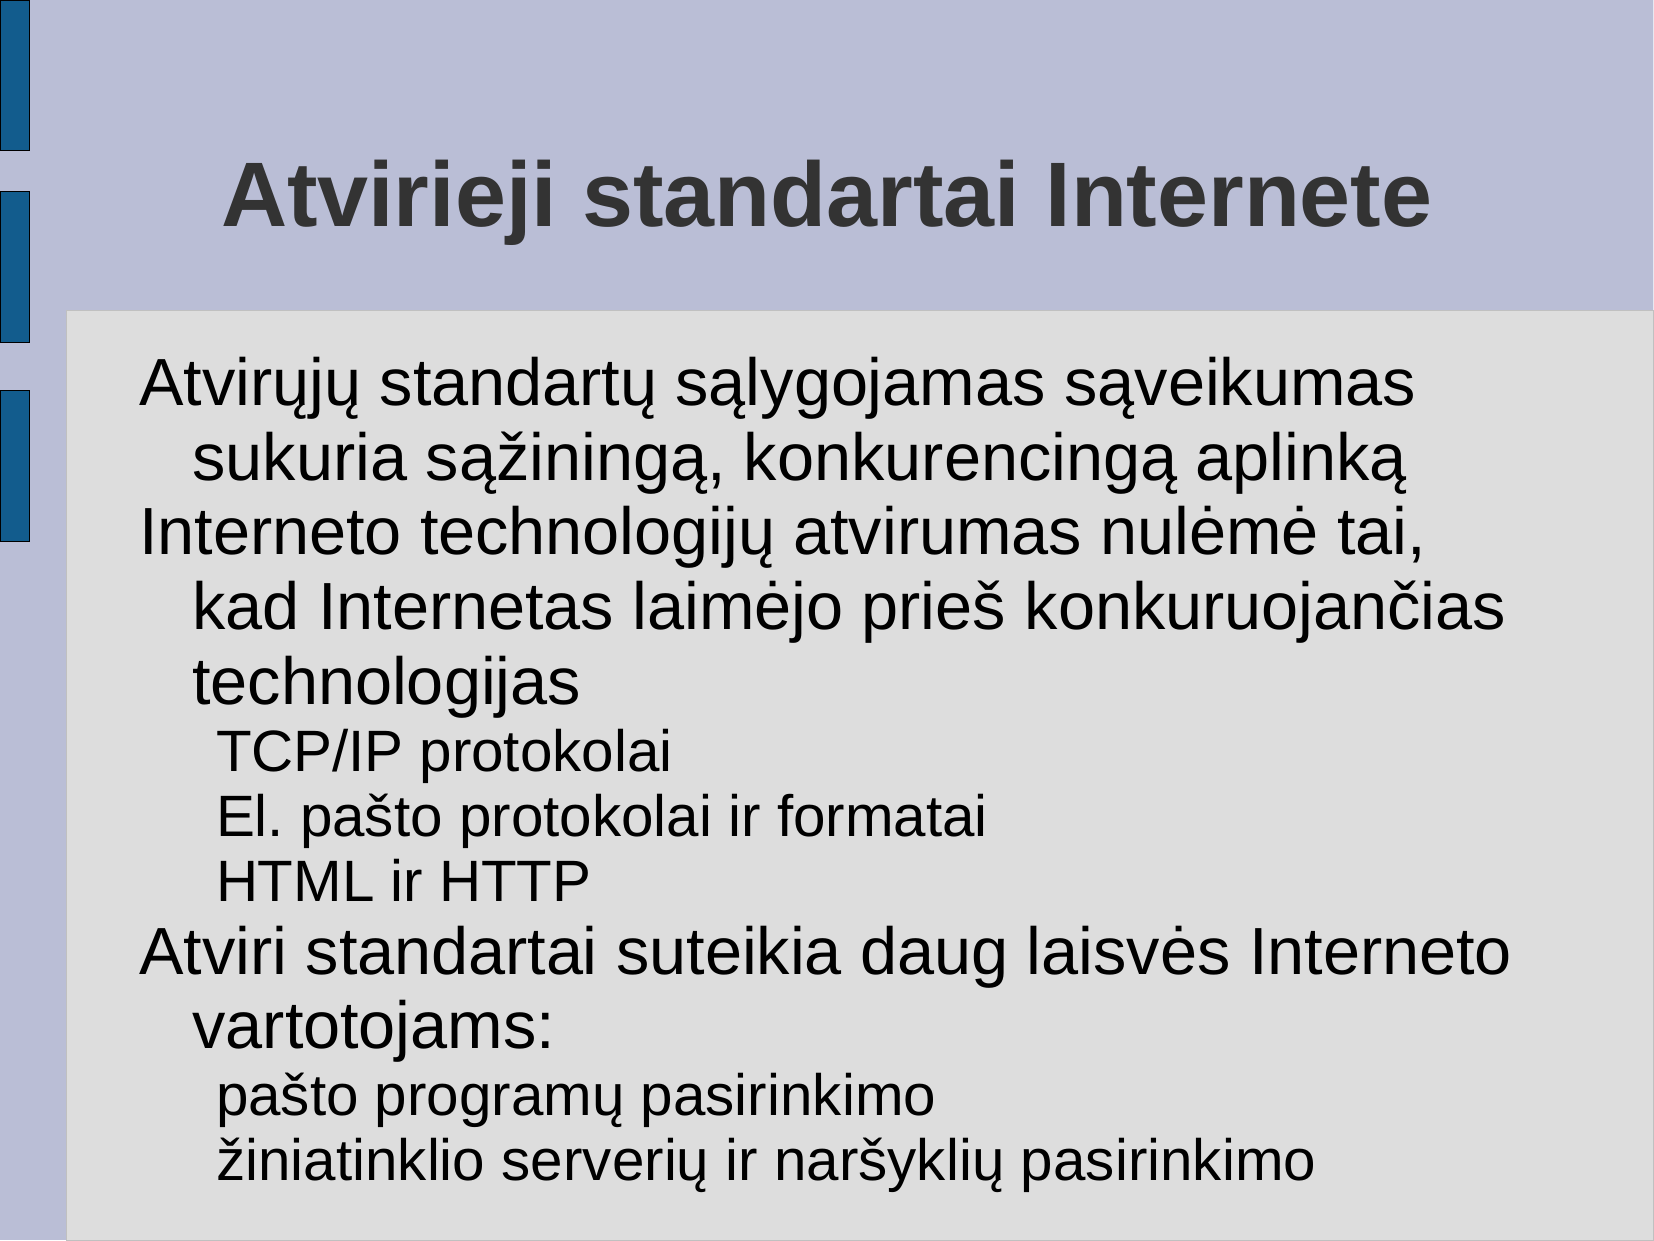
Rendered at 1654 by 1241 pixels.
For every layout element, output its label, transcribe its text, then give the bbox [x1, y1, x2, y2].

list Atvirųjų standartų sąlygojamas sąveikumas sukuria sąžiningą, konkurencingą aplinką Interneto technologijų atvirumas nulėmė tai, kad Internetas laimėjo prieš konkuruojančias technologijas TCP/IP protokolai El. pašto protokolai ir formatai HTML ir HTTP Atviri standartai suteikia daug laisvės Interneto vartotojams: pašto programų pasirinkimo žiniatinklio serverių ir naršyklių pasirinkimo [121, 344, 1534, 1194]
title Atvirieji standartai Internete [121, 91, 1534, 299]
